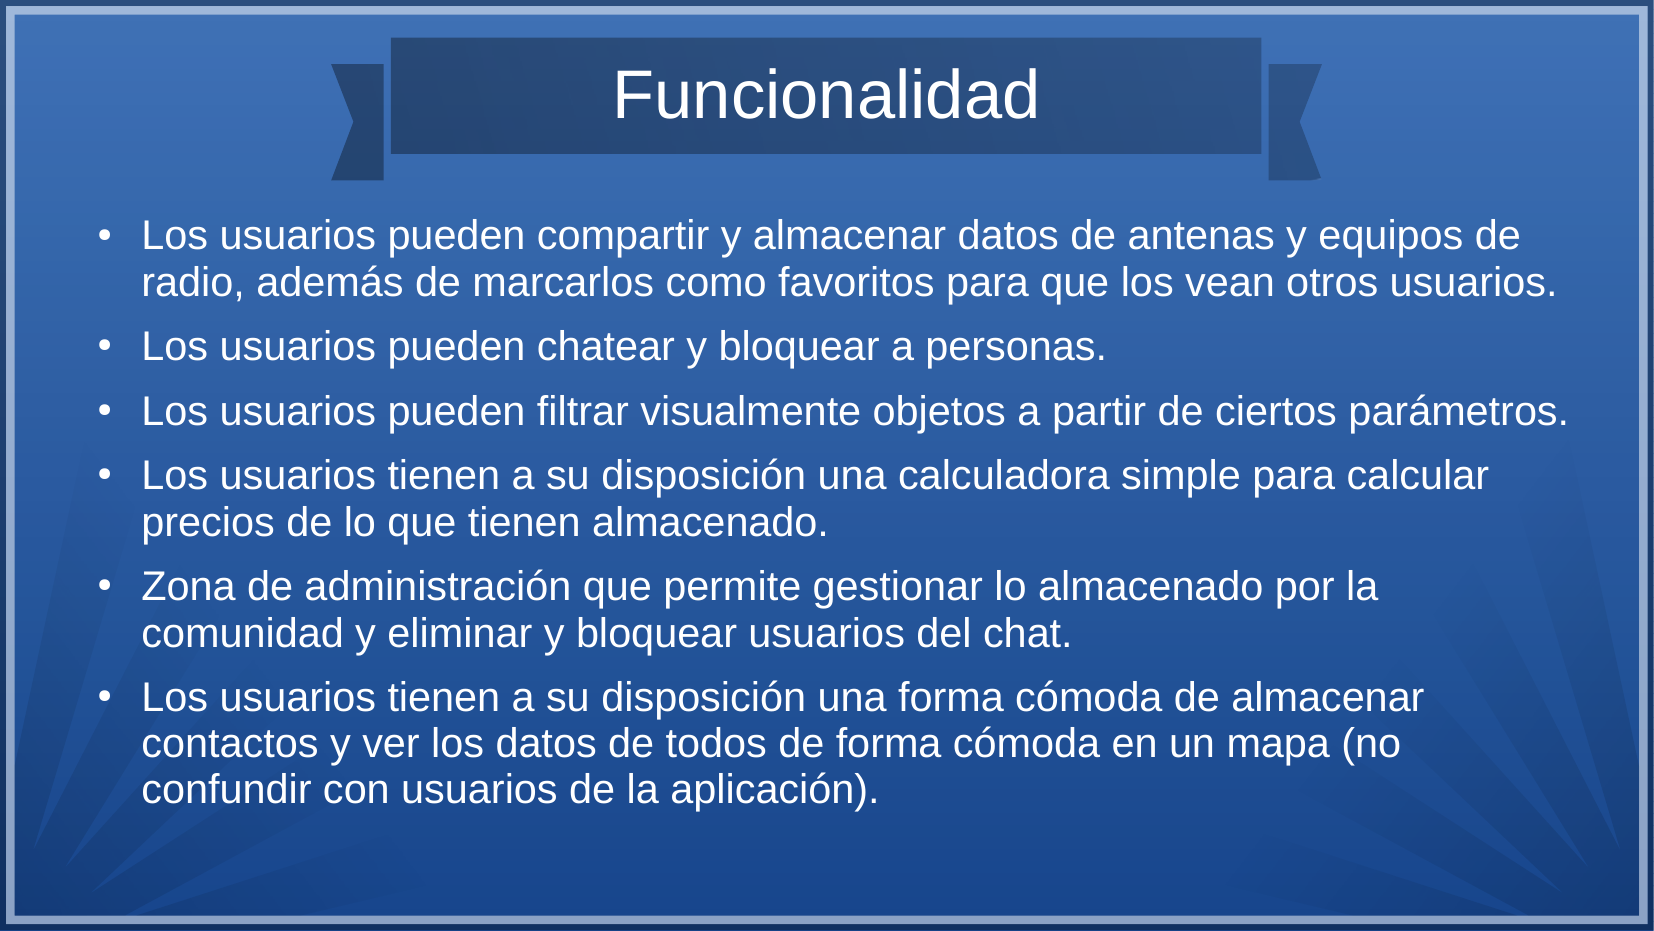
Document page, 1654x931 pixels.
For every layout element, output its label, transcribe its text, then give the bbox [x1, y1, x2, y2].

list Los usuarios pueden compartir y almacenar datos de antenas y equipos de radio, además de marcarlos como favoritos para que los vean otros usuarios. Los usuarios pueden chatear y bloquear a personas. Los usuarios pueden filtrar visualmente objetos a partir de ciertos parámetros. Los usuarios tienen a su disposición una calculadora simple para calcular precios de lo que tienen almacenado. Zona de administración que permite gestionar lo almacenado por la comunidad y eliminar y bloquear usuarios del chat. Los usuarios tienen a su disposición una forma cómoda de almacenar contactos y ver los datos de todos de forma cómoda en un mapa (no confundir con usuarios de la aplicación). [82, 212, 1571, 836]
title Funcionalidad [389, 35, 1264, 154]
